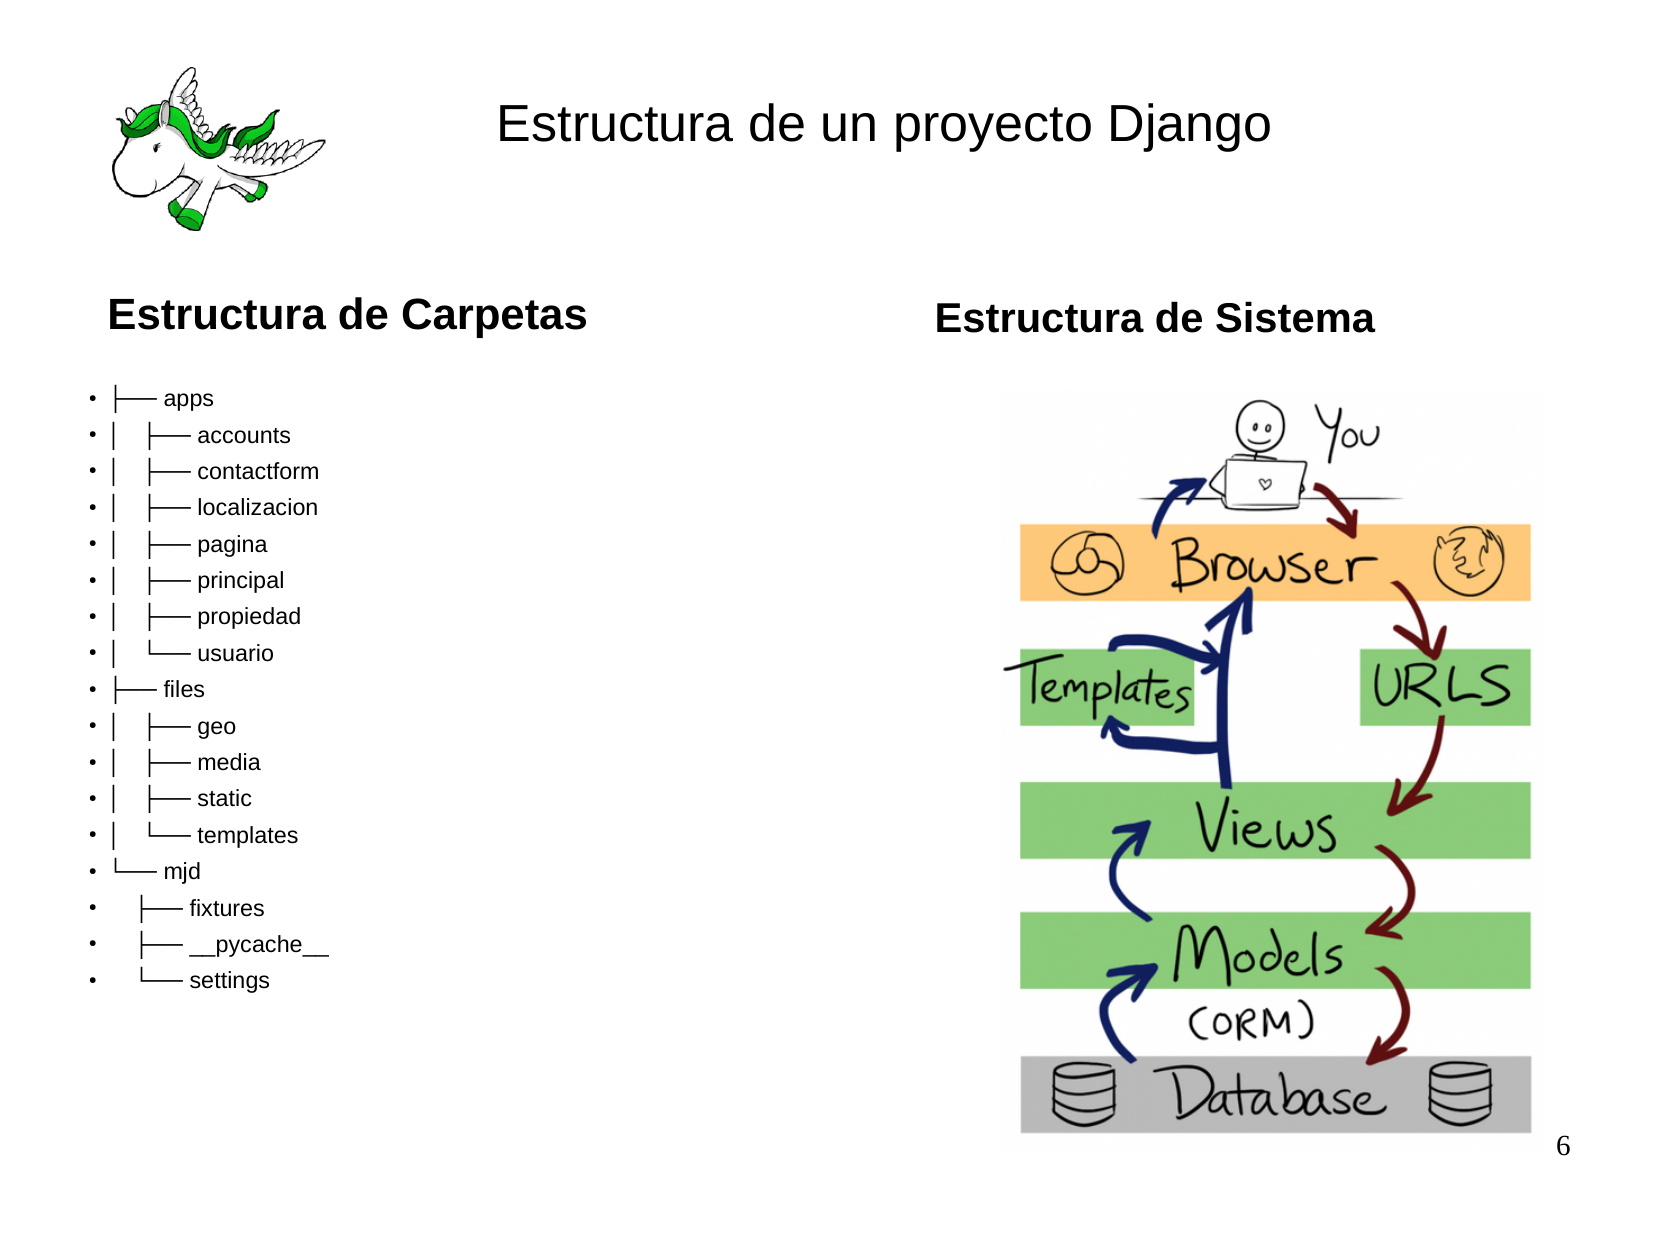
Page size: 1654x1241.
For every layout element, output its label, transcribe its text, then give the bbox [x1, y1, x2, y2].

picture [76, 58, 361, 241]
picture [1001, 1014, 1546, 1153]
list Estructura de Sistema [863, 294, 1591, 1014]
title Estructura de un proyecto Django [82, 49, 1571, 257]
list Estructura de Carpetas ├── apps │ ├── accounts │ ├── contactform │ ├── localizacion │ ├── pagina │ ├── principal │ ├── propiedad │ └── usuario ├── files │ ├── geo │ ├── media │ ├── static │ └── templates └── mjd ├── fixtures ├── __pycache__ └── settings [82, 290, 809, 1010]
